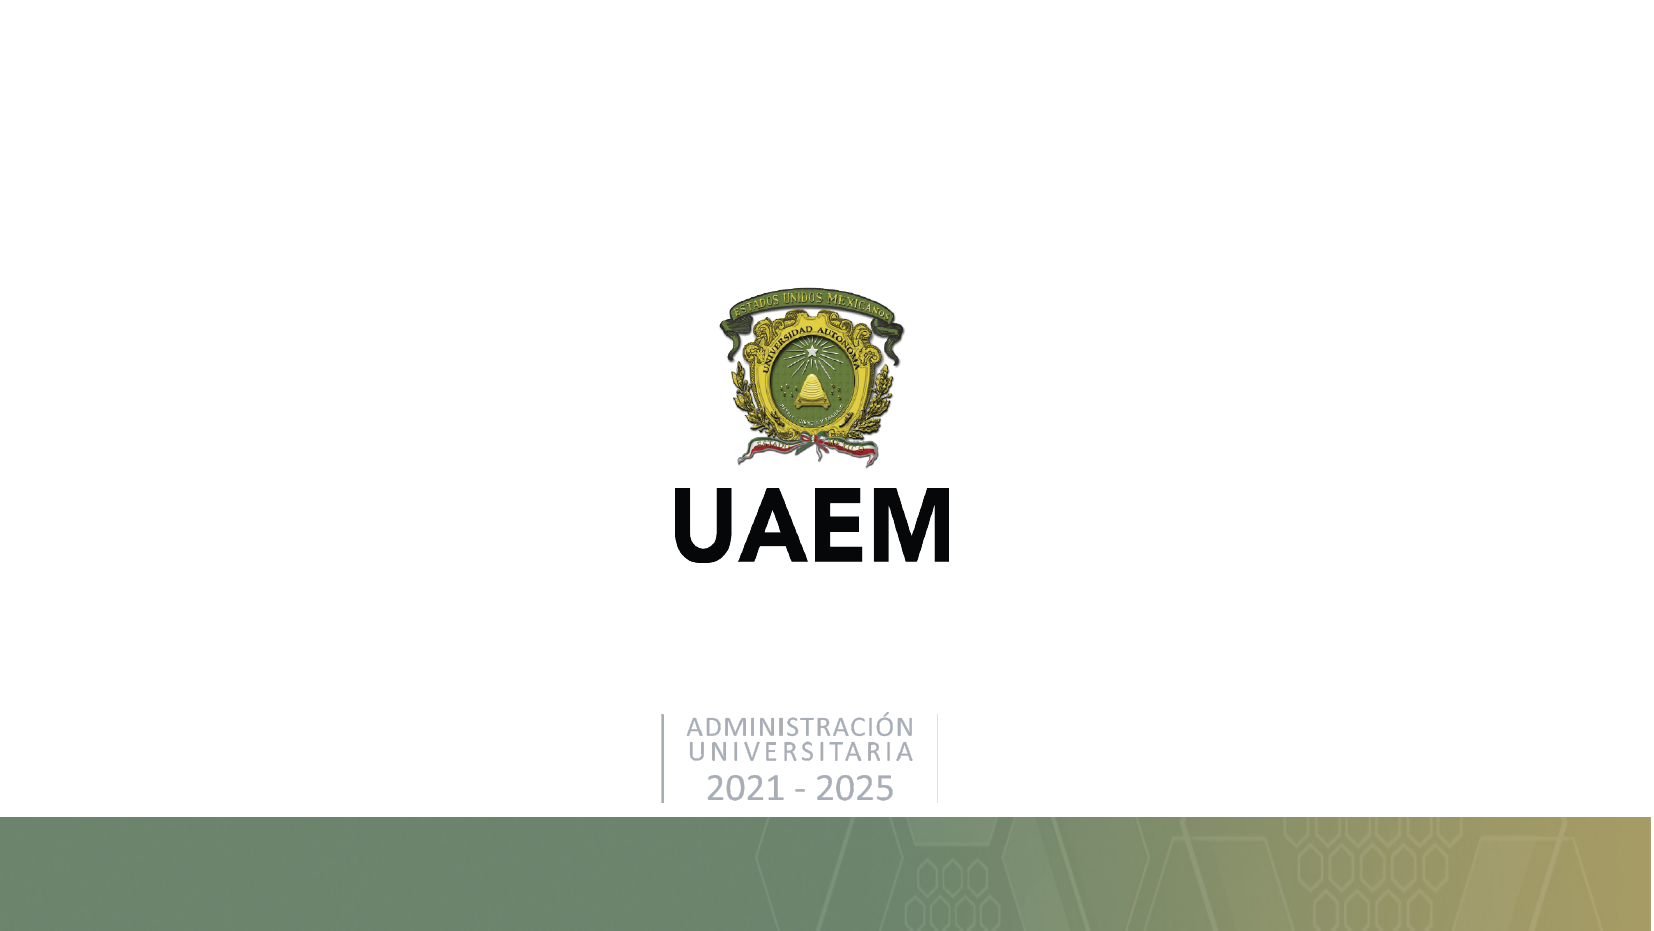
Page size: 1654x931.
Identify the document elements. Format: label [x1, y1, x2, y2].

picture [661, 712, 938, 803]
picture [675, 273, 949, 563]
picture [0, 817, 1651, 931]
